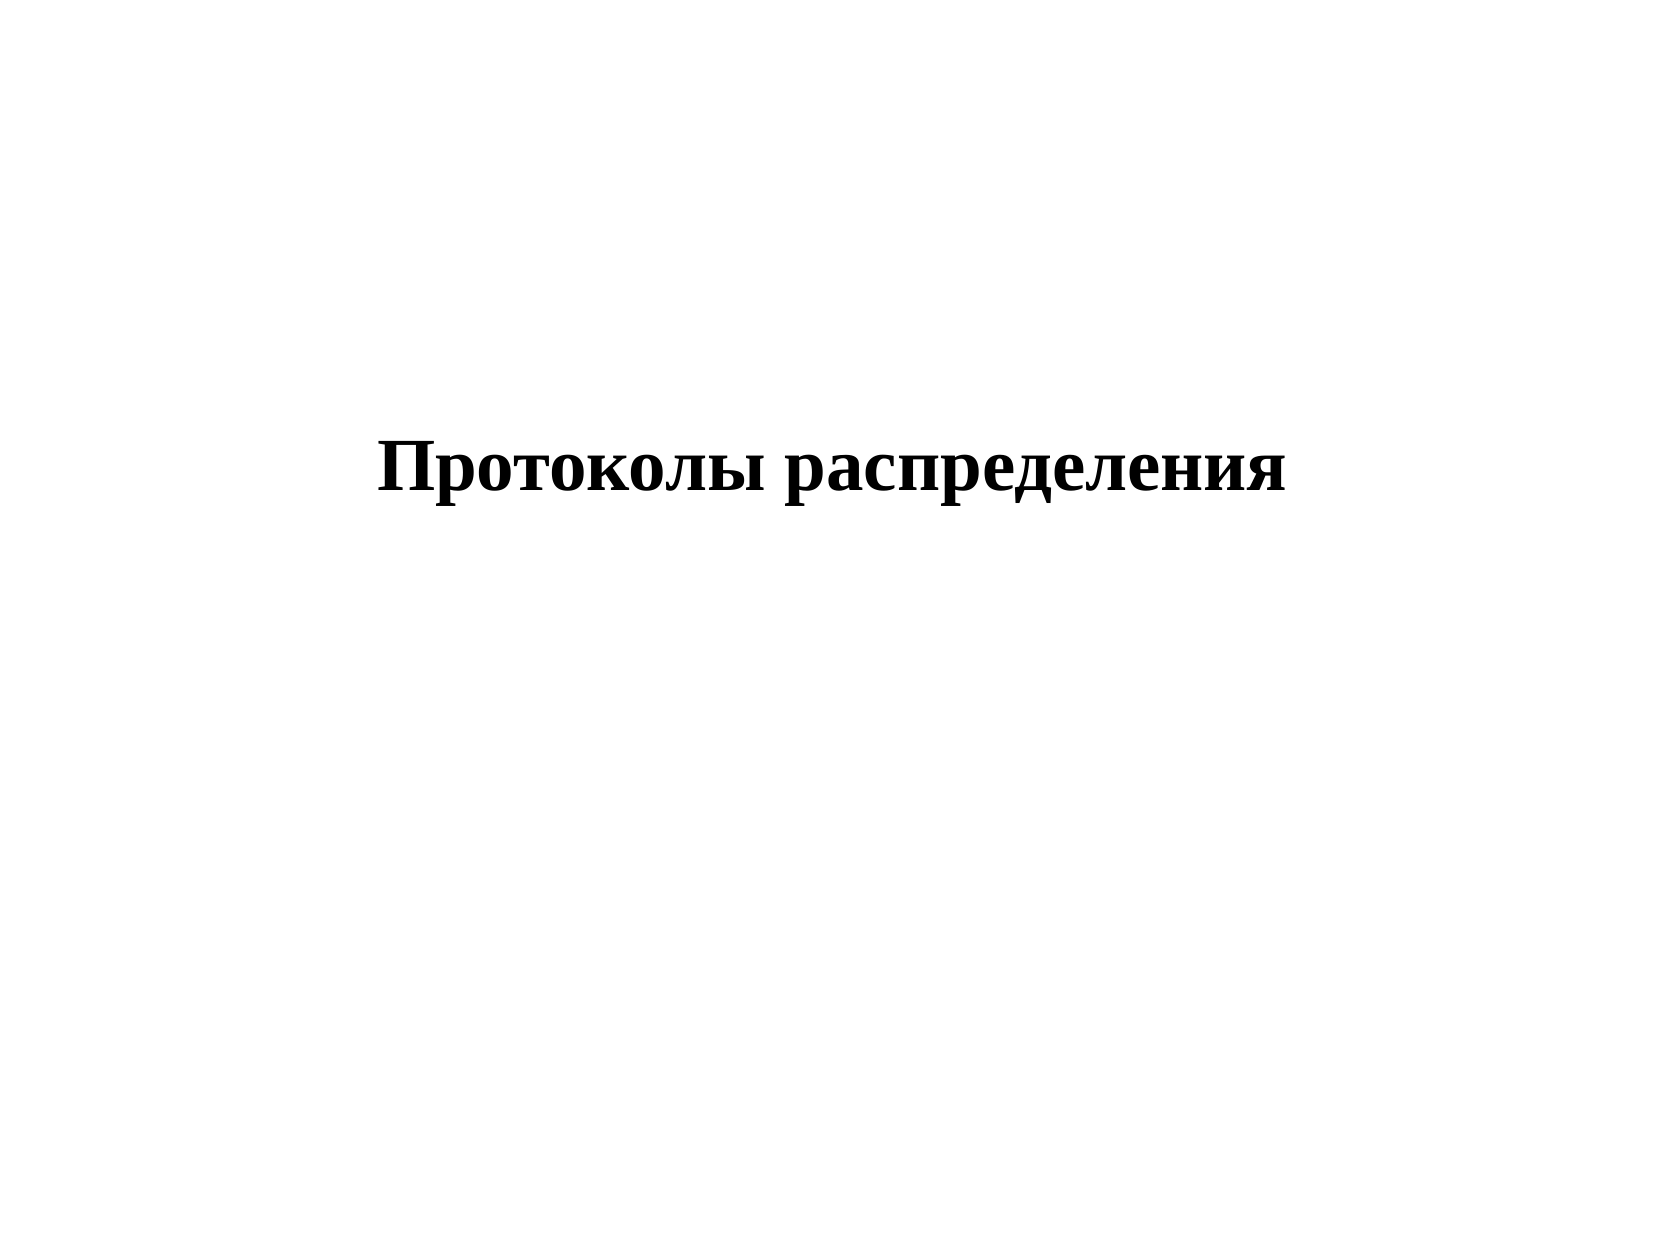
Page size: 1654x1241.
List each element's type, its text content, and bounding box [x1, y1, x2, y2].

title Протоколы распределения [88, 368, 1577, 562]
